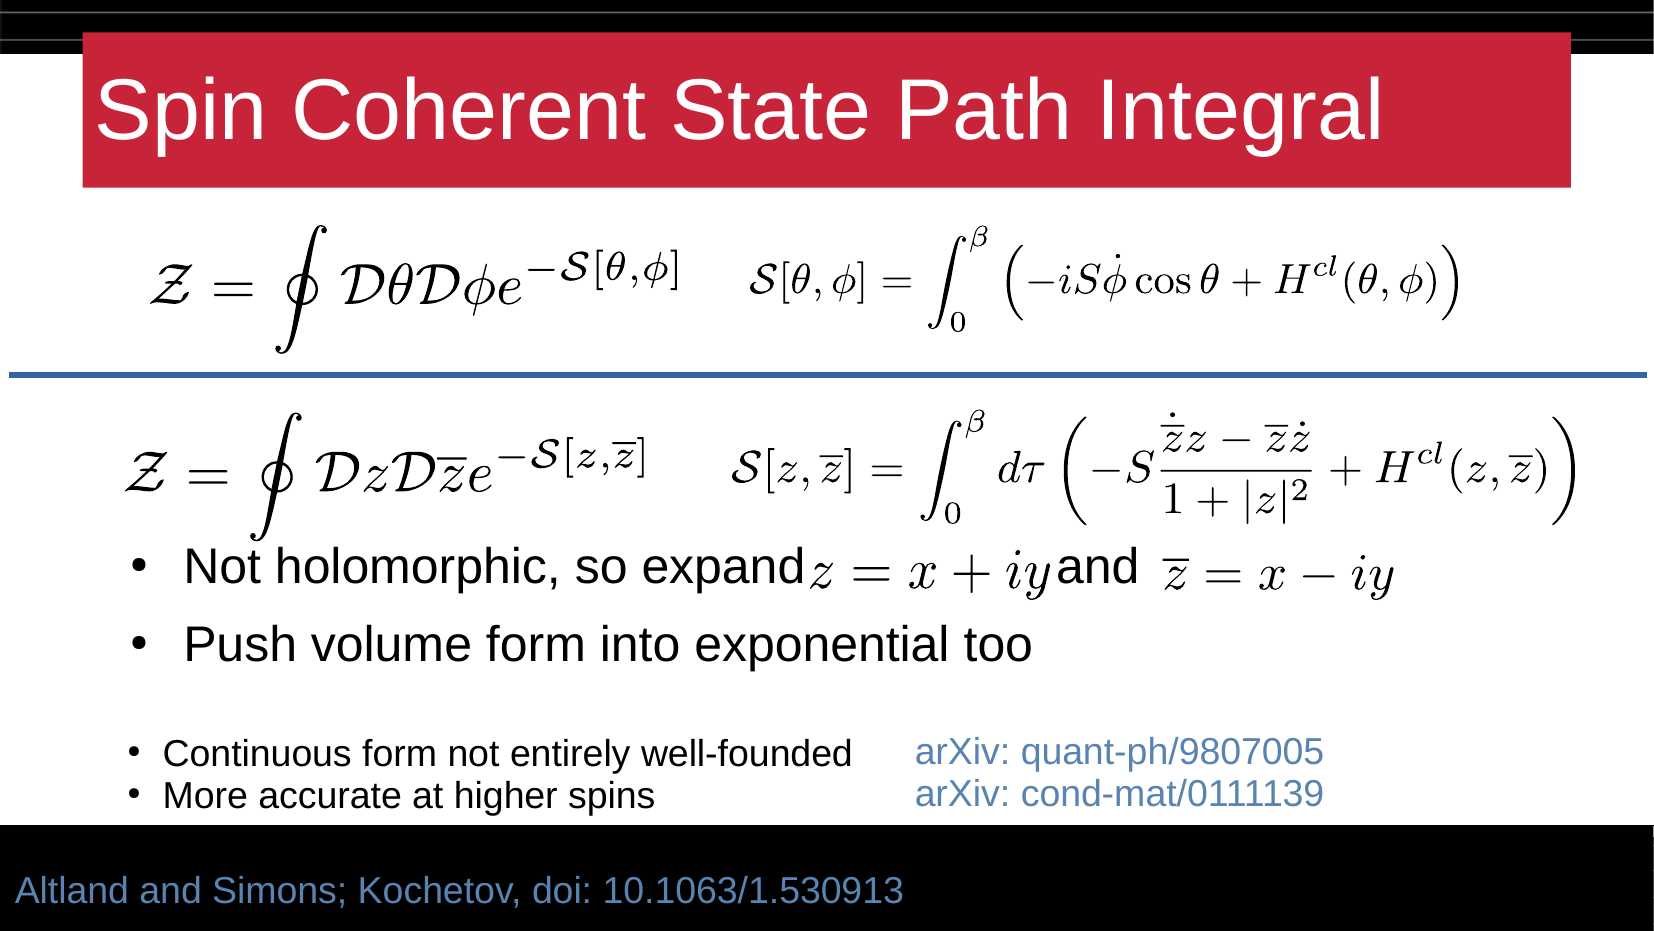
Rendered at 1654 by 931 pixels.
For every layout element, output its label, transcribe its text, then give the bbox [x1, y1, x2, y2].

text_box [1162, 555, 1394, 601]
list Not holomorphic, so expand and Push volume form into exponential too [112, 460, 1601, 676]
text_box arXiv: quant-ph/9807005 arXiv: cond-mat/0111139 [900, 723, 1538, 822]
text_box [810, 550, 1051, 601]
text_box [731, 409, 1576, 526]
text_box Continuous form not entirely well-founded More accurate at higher spins [112, 724, 901, 824]
text_box [750, 225, 1459, 332]
title Spin Coherent State Path Integral [82, 32, 1571, 188]
text_box Altland and Simons; Kochetov, doi: 10.1063/1.530913 [0, 862, 938, 931]
picture [0, 0, 1654, 54]
text_box [0, 825, 1654, 931]
text_box [150, 225, 677, 354]
text_box [124, 412, 644, 542]
